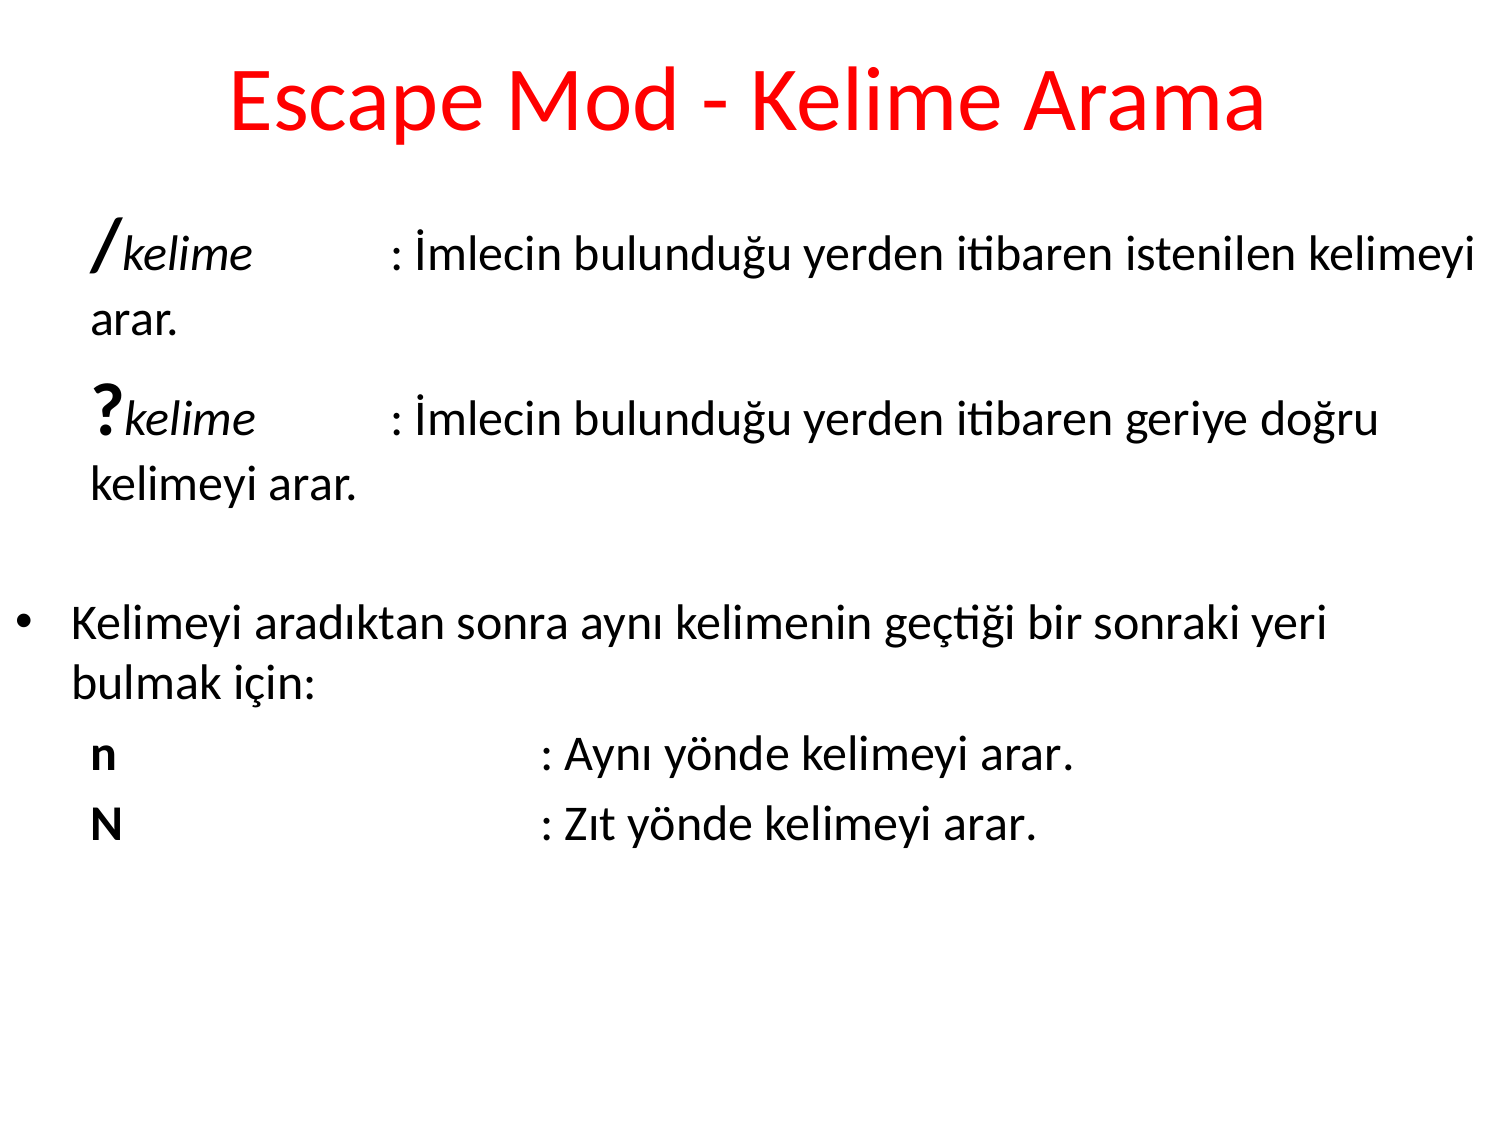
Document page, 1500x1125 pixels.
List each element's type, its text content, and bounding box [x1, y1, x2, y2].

list /kelime : İmlecin bulunduğu yerden itibaren istenilen kelimeyi arar. ?kelime : İmlecin bulunduğu yerden itibaren geriye doğru kelimeyi arar. Kelimeyi aradıktan sonra aynı kelimenin geçtiği bir sonraki yeri bulmak için: n : Aynı yönde kelimeyi arar. N : Zıt yönde kelimeyi arar. [0, 187, 1500, 1083]
title Escape Mod - Kelime Arama [0, 0, 1500, 187]
